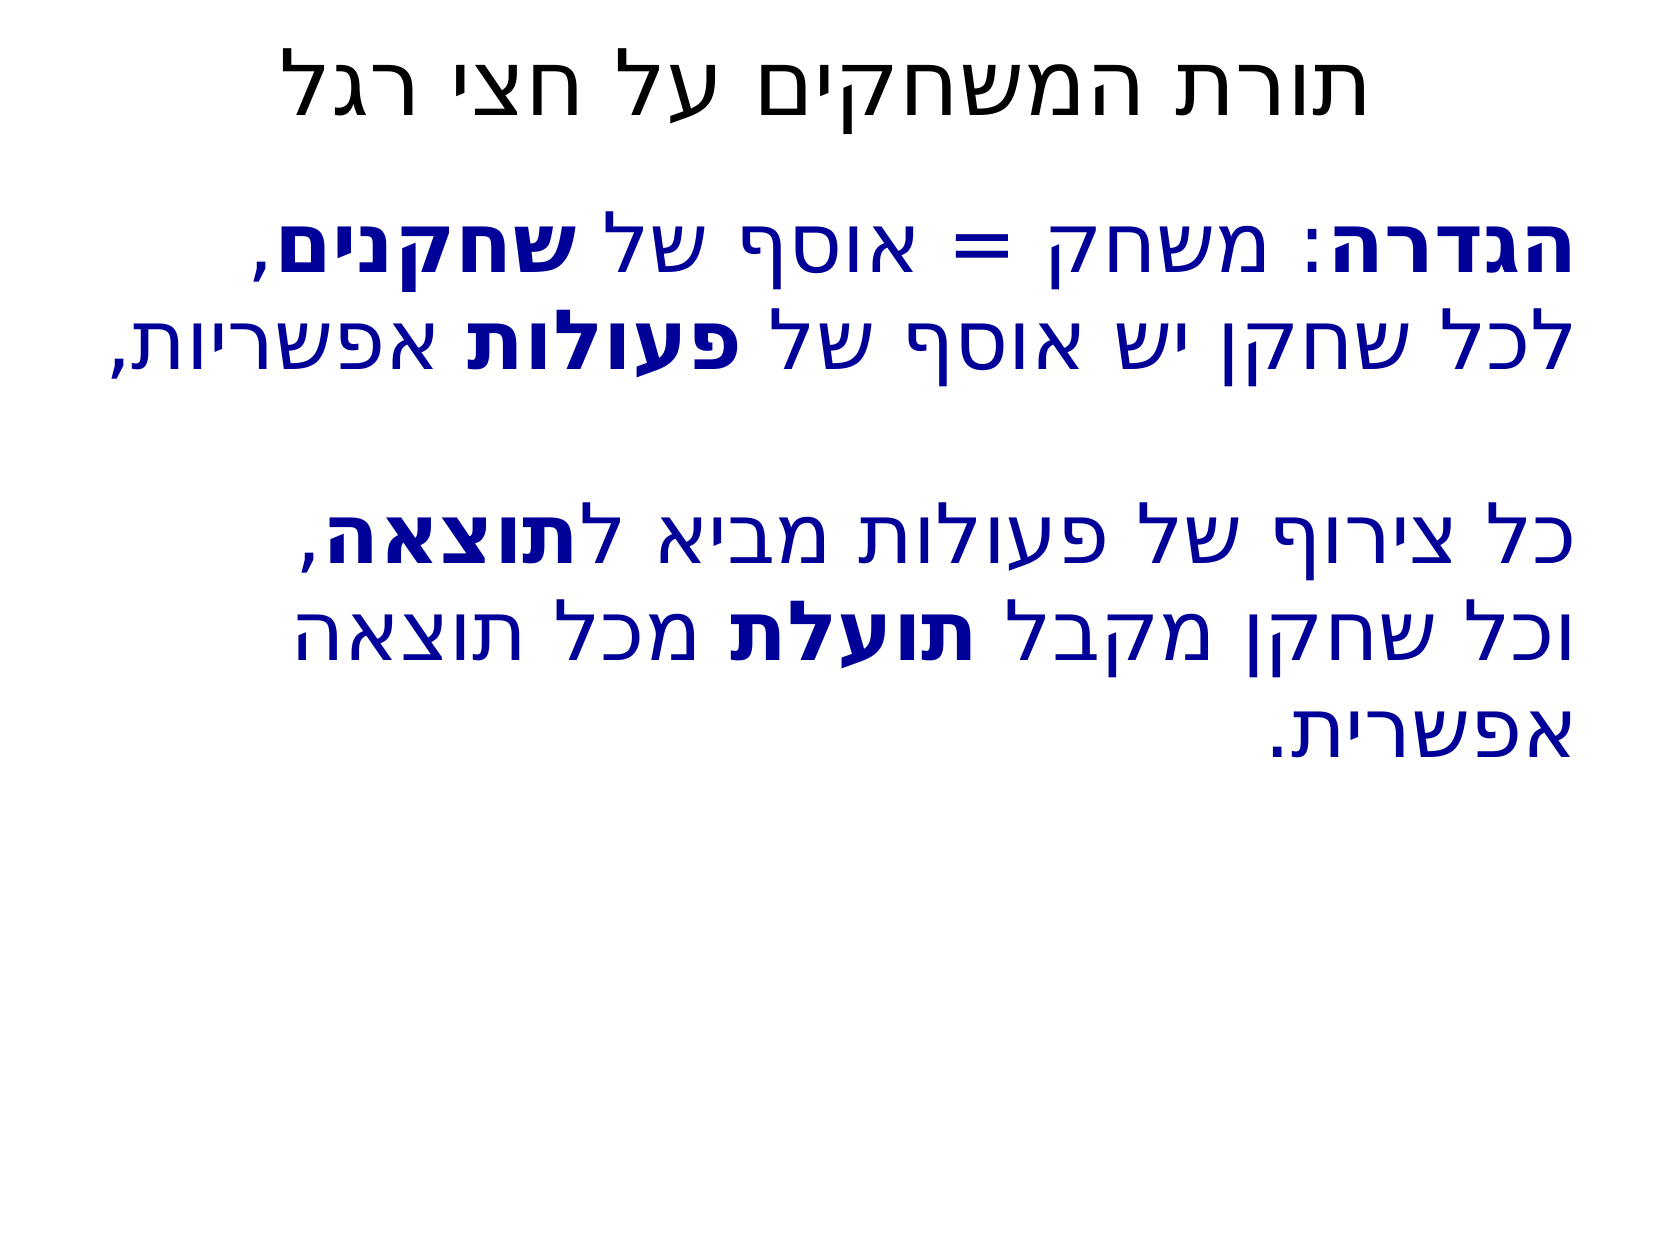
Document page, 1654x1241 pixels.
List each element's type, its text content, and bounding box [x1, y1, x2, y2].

title תורת המשחקים על חצי רגל [82, 32, 1571, 136]
list הגדרה: משחק = אוסף של שחקנים, לכל שחקן יש אוסף של פעולות אפשריות, כל צירוף של פעולות מביא לתוצאה, וכל שחקן מקבל תועלת מכל תוצאה אפשרית. [90, 195, 1579, 580]
